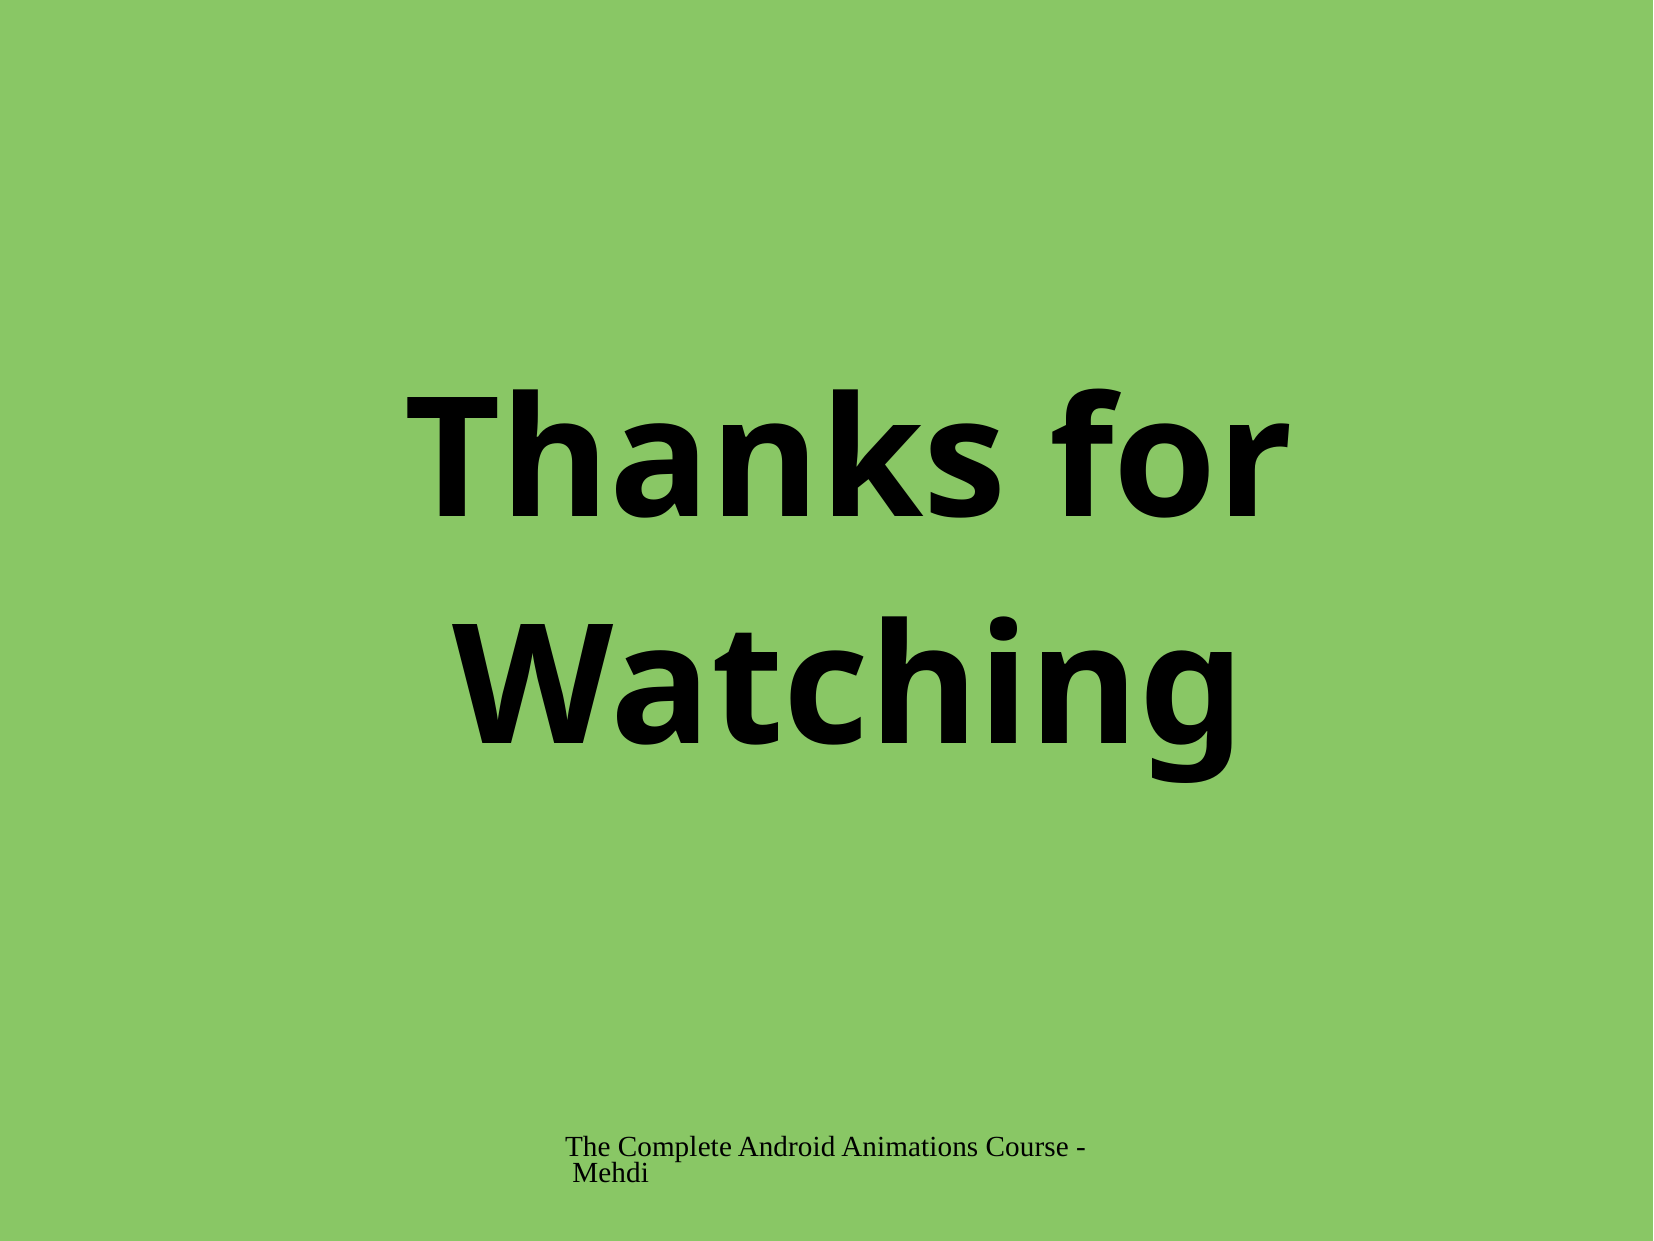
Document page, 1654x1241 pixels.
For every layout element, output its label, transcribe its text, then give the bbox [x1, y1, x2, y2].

title Thanks for Watching [105, 375, 1593, 756]
